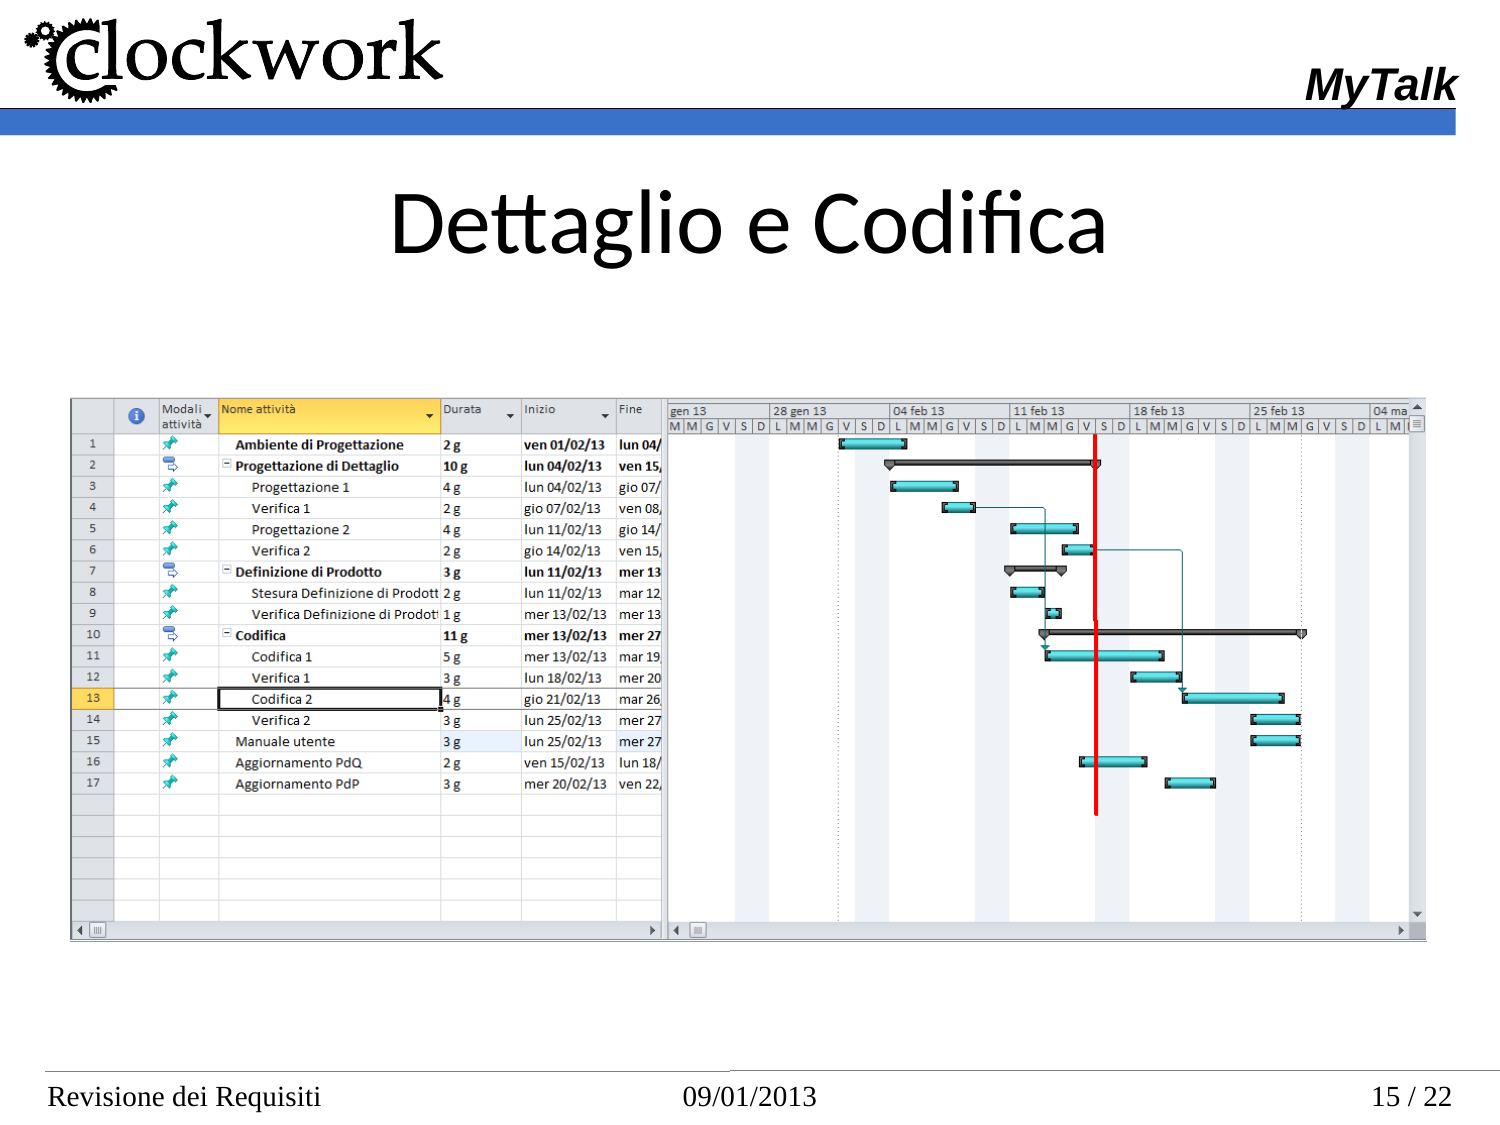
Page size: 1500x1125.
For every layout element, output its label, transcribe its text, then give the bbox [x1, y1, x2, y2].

picture [70, 397, 1430, 942]
text_box Dettaglio e Codifica [374, 154, 1126, 280]
